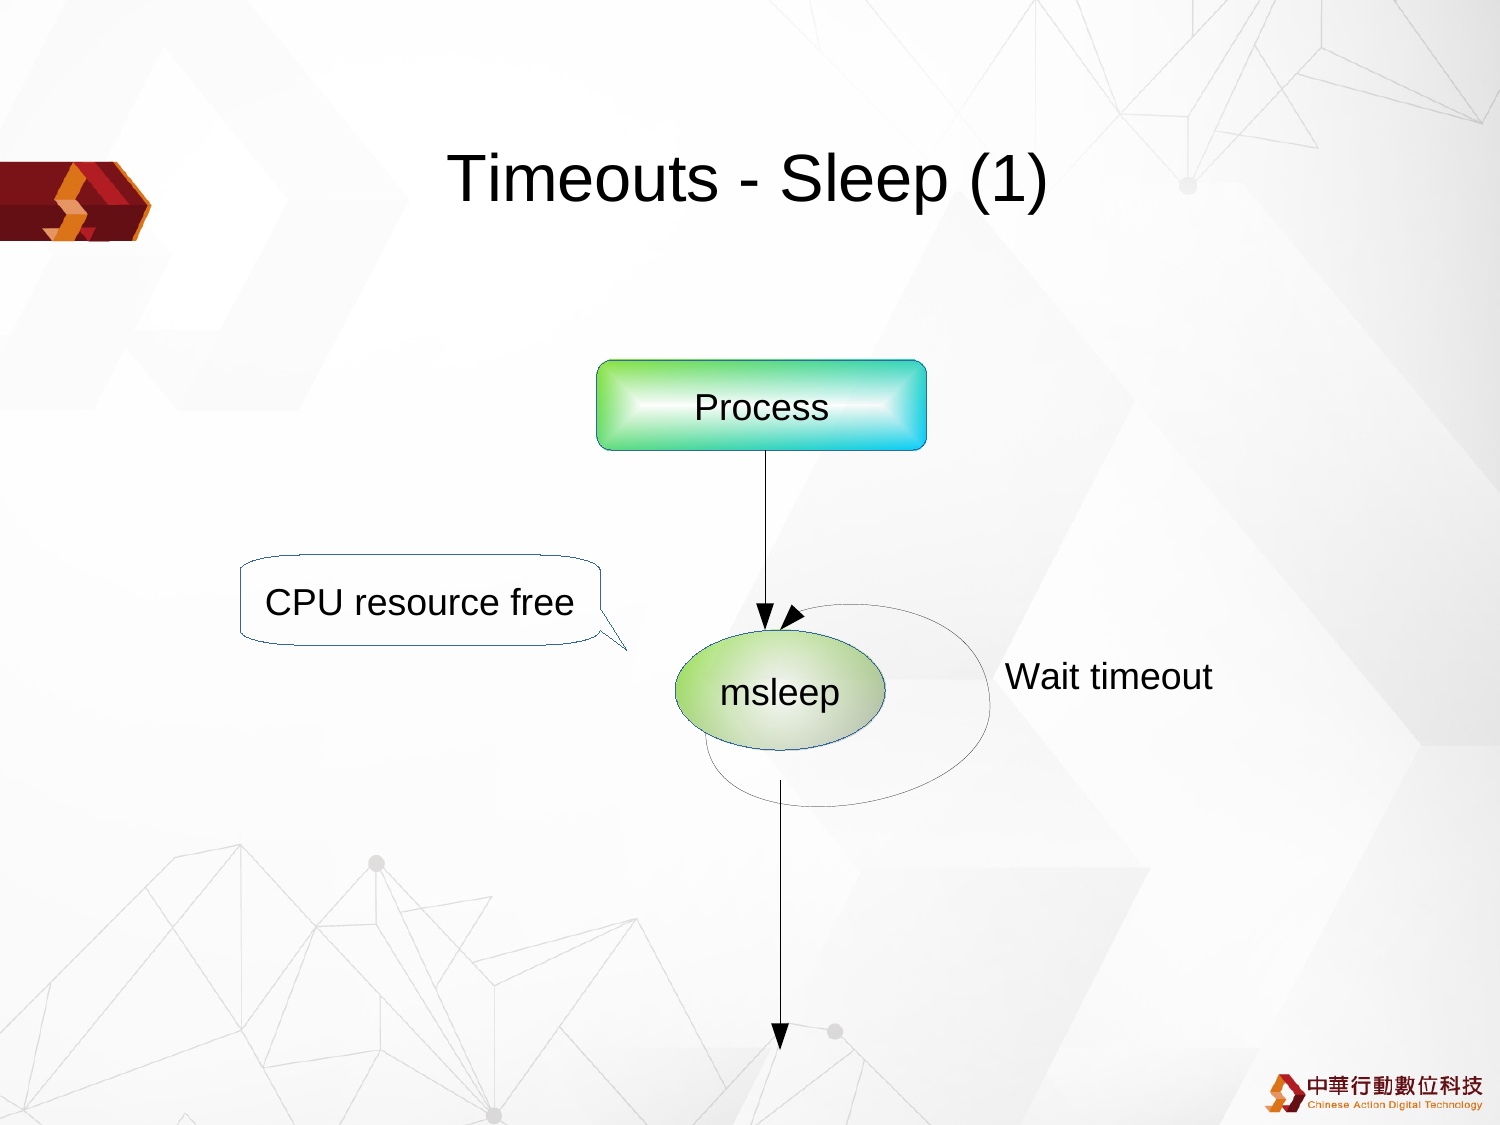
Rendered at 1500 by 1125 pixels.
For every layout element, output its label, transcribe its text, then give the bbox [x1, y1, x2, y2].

picture [0, 0, 1500, 1125]
text_box Wait timeout [990, 645, 1231, 721]
text_box msleep [675, 630, 886, 751]
title Timeouts - Sleep (1) [107, 101, 1367, 255]
text_box CPU resource free [240, 554, 627, 651]
text_box Process [596, 360, 927, 451]
